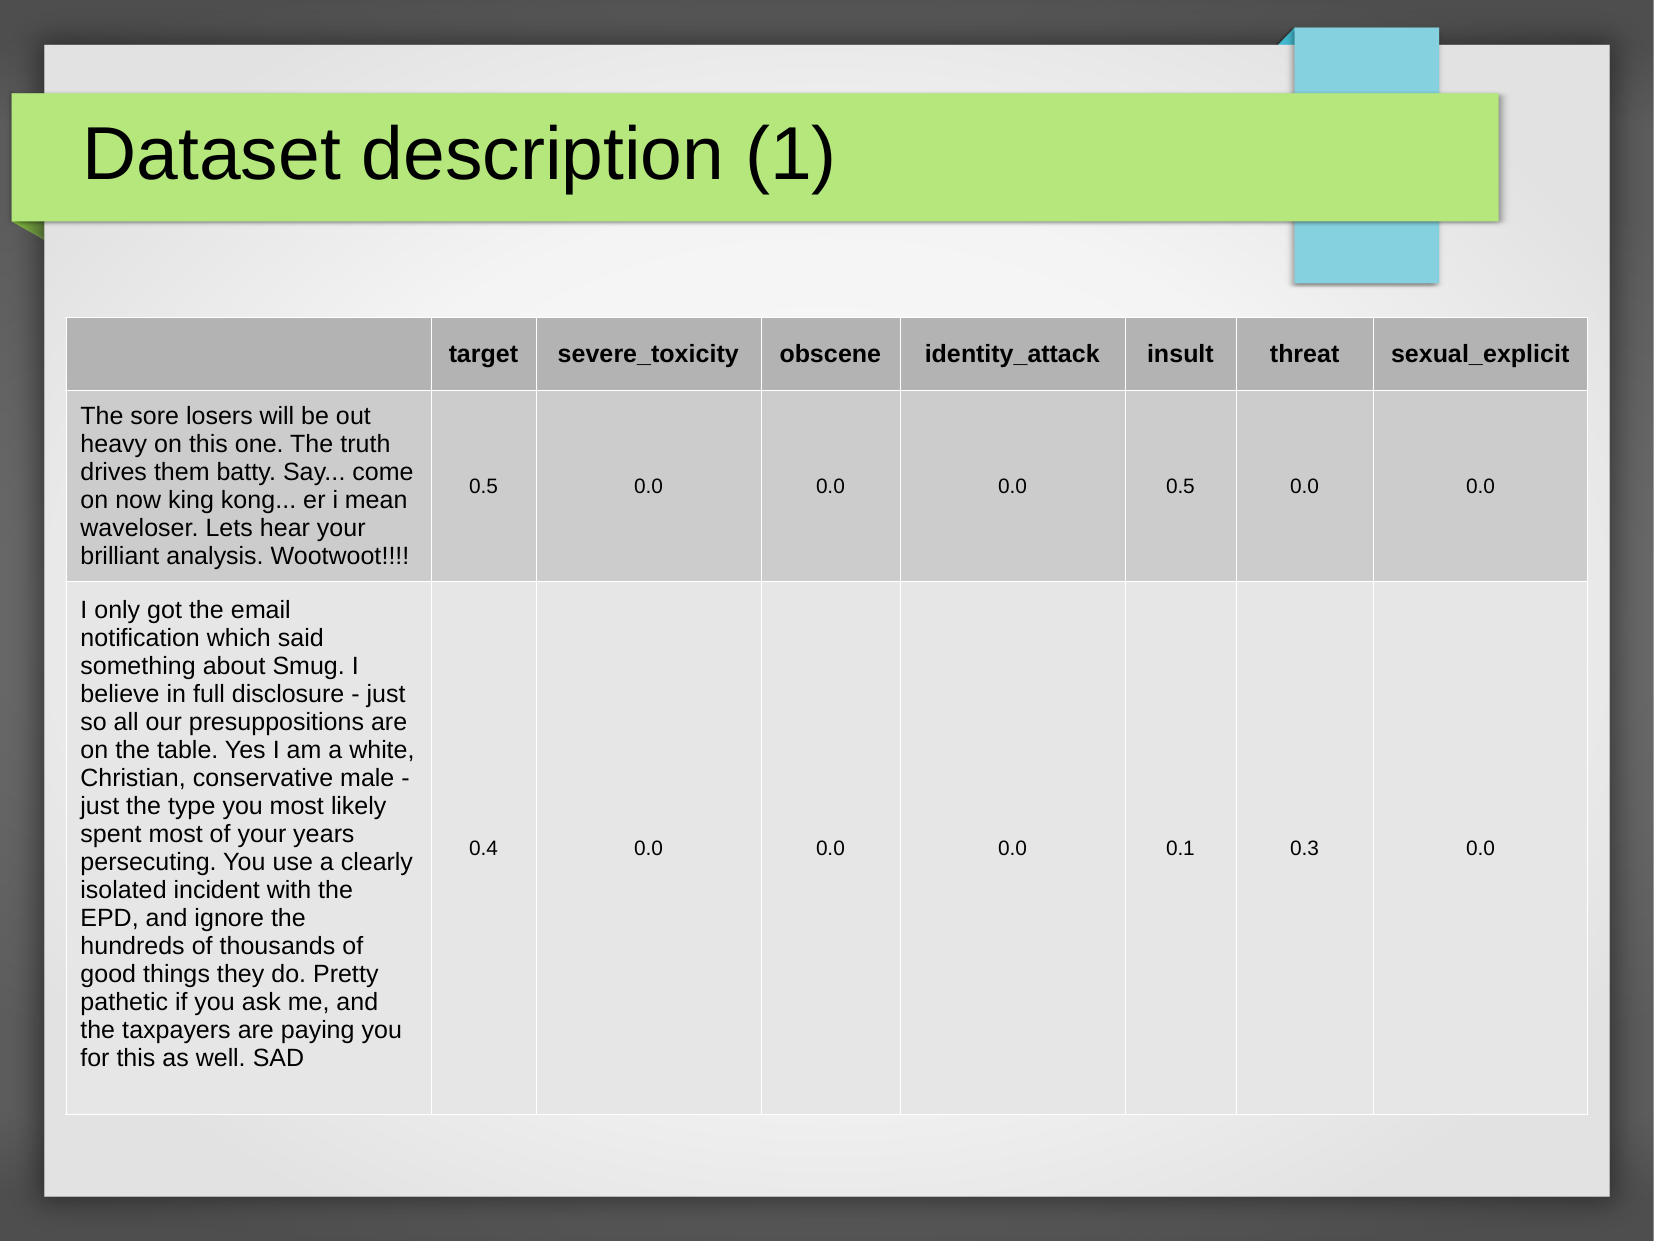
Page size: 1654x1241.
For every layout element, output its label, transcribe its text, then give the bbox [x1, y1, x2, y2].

table_header obscene [762, 318, 900, 390]
table_cell 0.5 [1126, 391, 1236, 581]
table_cell 0.0 [901, 582, 1125, 1114]
table_cell 0.3 [1237, 582, 1373, 1114]
table_header identity_attack [901, 318, 1125, 390]
table_header target [432, 318, 536, 390]
table_cell 0.0 [762, 582, 900, 1114]
table_cell I only got the email notification which said something about Smug. I believe in full disclosure - just so all our presuppositions are on the table. Yes I am a white, Christian, conservative male - just the type you most likely spent most of your years persecuting. You use a clearly isolated incident with the EPD, and ignore the hundreds of thousands of good things they do. Pretty pathetic if you ask me, and the taxpayers are paying you for this as well. SAD [67, 582, 431, 1114]
table_cell 0.0 [1374, 582, 1587, 1114]
title Dataset description (1) [82, 69, 1377, 238]
table_cell 0.1 [1126, 582, 1236, 1114]
table_header insult [1126, 318, 1236, 390]
table_cell 0.0 [1374, 391, 1587, 581]
picture [0, 0, 1654, 1241]
table_cell 0.4 [432, 582, 536, 1114]
table_cell 0.5 [432, 391, 536, 581]
table_cell The sore losers will be out heavy on this one. The truth drives them batty. Say... come on now king kong... er i mean waveloser. Lets hear your brilliant analysis. Wootwoot!!!! [67, 391, 431, 581]
table_cell 0.0 [537, 391, 761, 581]
table_header sexual_explicit [1374, 318, 1587, 390]
table_header threat [1237, 318, 1373, 390]
table_cell 0.0 [762, 391, 900, 581]
table_header [67, 318, 431, 390]
table_cell 0.0 [537, 582, 761, 1114]
table_header severe_toxicity [537, 318, 761, 390]
table_cell 0.0 [1237, 391, 1373, 581]
table_cell 0.0 [901, 391, 1125, 581]
